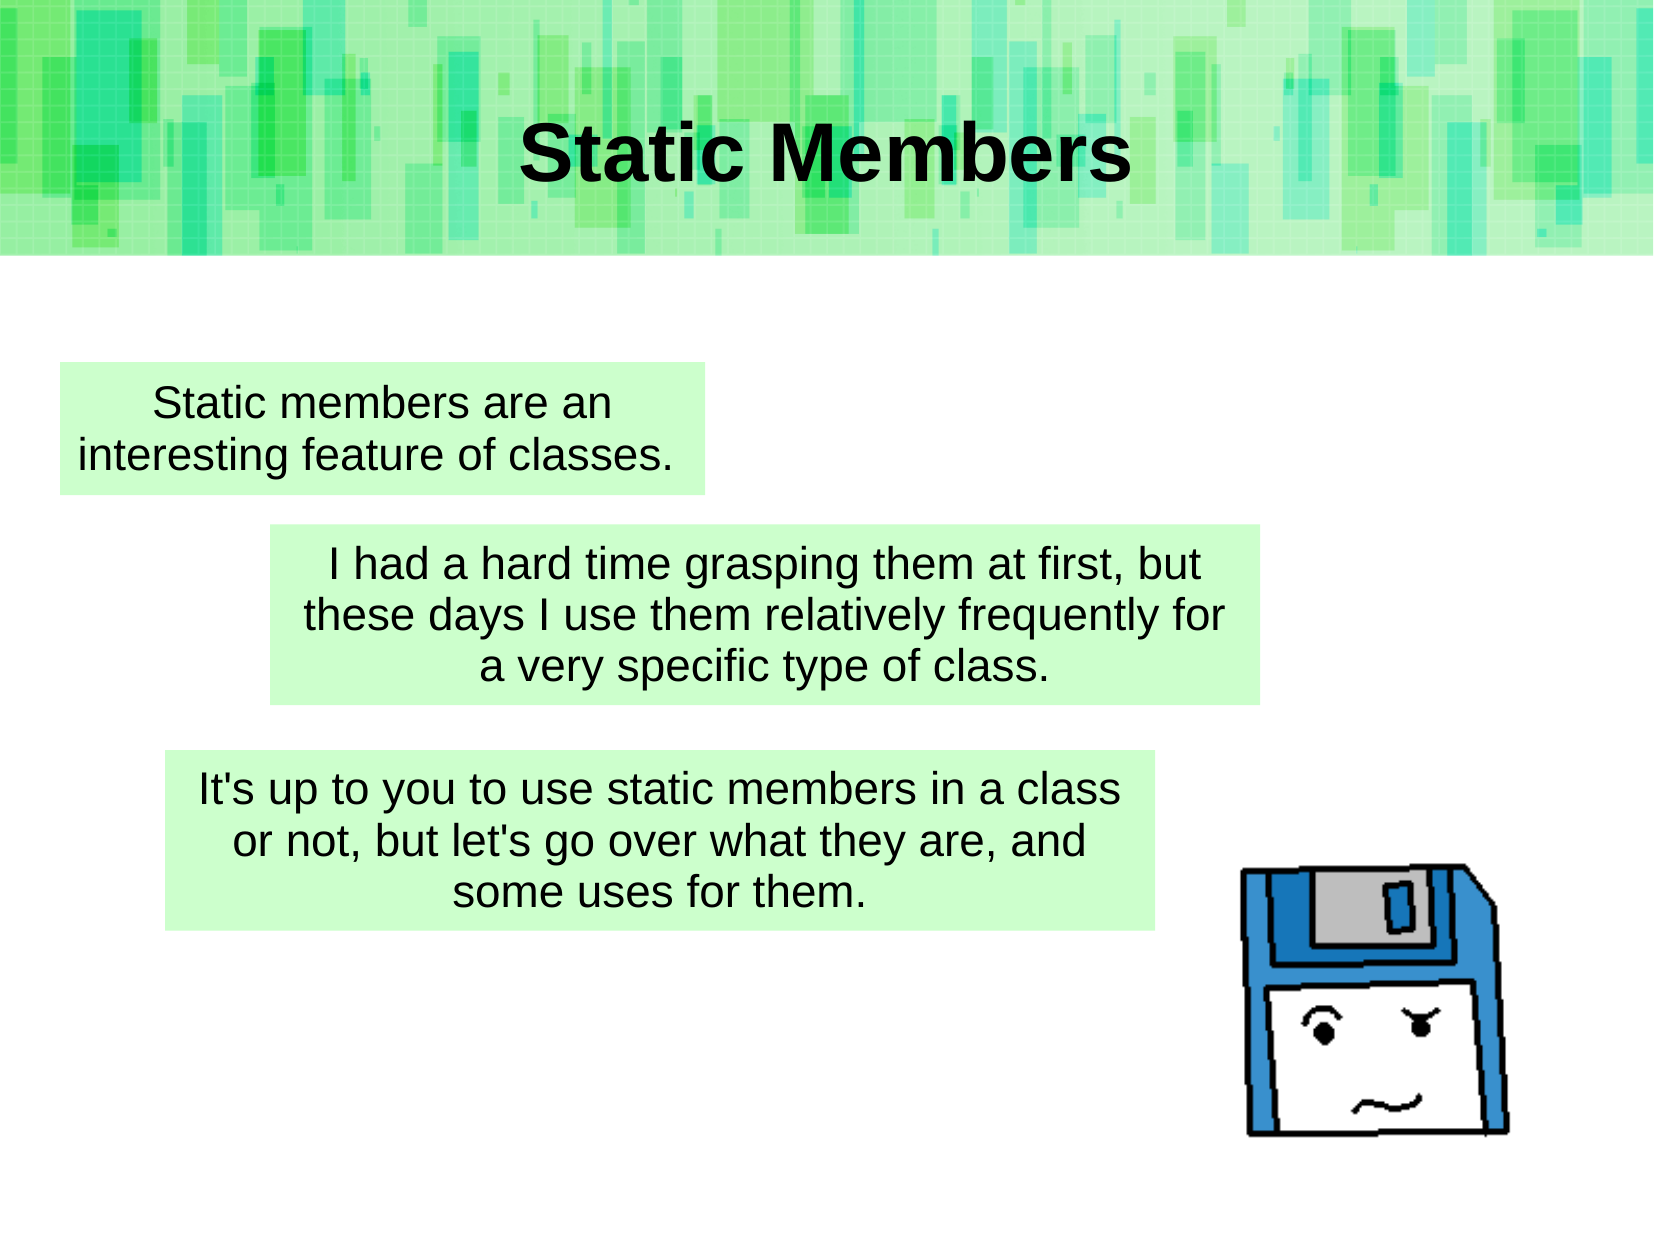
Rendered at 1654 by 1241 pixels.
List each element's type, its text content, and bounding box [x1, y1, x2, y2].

text_box Static members are an interesting feature of classes. [60, 362, 706, 496]
picture [0, 0, 1654, 1241]
text_box It's up to you to use static members in a class or not, but let's go over what they are, and some uses for them. [165, 750, 1156, 931]
title Static Members [82, 49, 1571, 257]
text_box I had a hard time grasping them at first, but these days I use them relatively frequently for a very specific type of class. [270, 524, 1261, 706]
